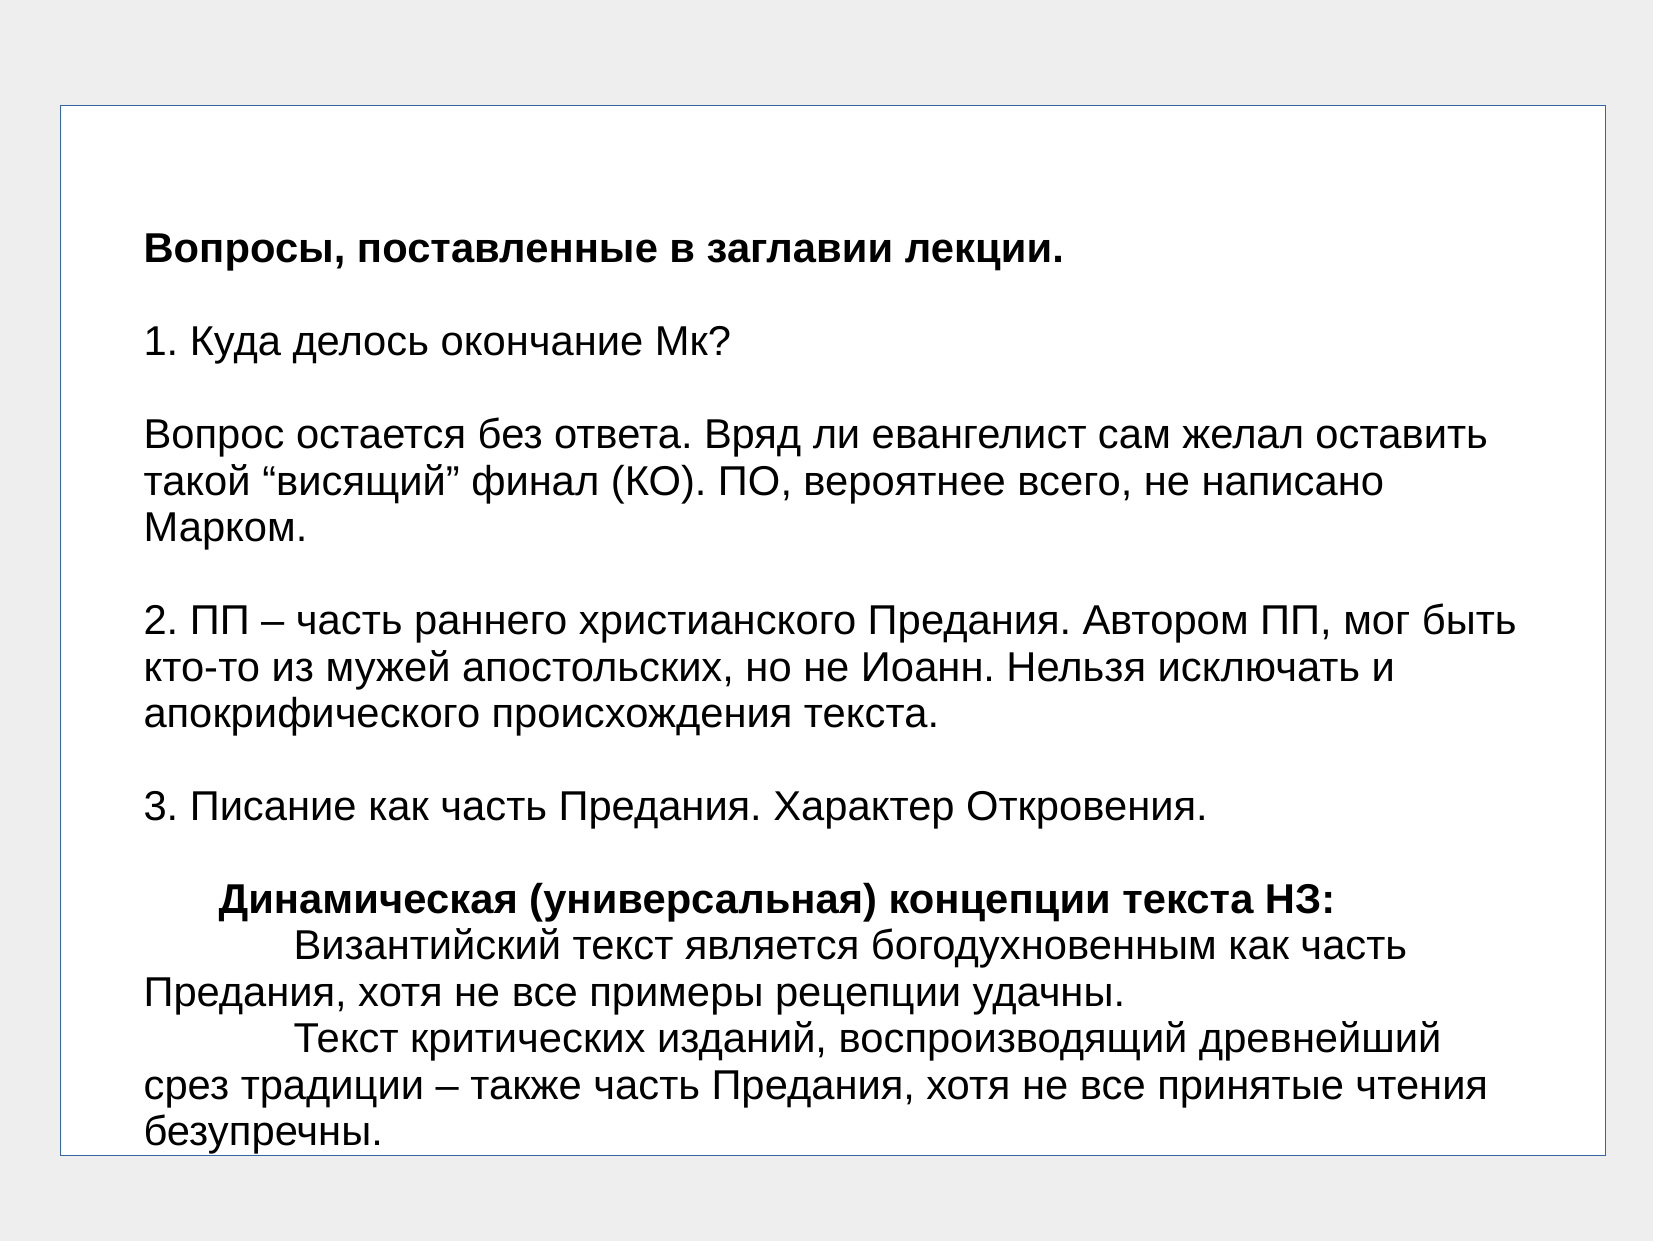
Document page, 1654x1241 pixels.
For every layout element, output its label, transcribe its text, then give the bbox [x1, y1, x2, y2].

text_box [60, 105, 1606, 1156]
subtitle Вопросы, поставленные в заглавии лекции. 1. Куда делось окончание Мк? Вопрос остается без ответа. Вряд ли евангелист сам желал оставить такой “висящий” финал (КО). ПО, вероятнее всего, не написано Марком. 2. ПП – часть раннего христианского Предания. Автором ПП, мог быть кто-то из мужей апостольских, но не Иоанн. Нельзя исключать и апокрифического происхождения текста. 3. Писание как часть Предания. Характер Откровения. Динамическая (универсальная) концепции текста НЗ: Византийский текст является богодухновенным как часть Предания, хотя не все примеры рецепции удачны. Текст критических изданий, воспроизводящий древнейший срез традиции – также часть Предания, хотя не все принятые чтения безупречны. [143, 225, 1539, 1102]
